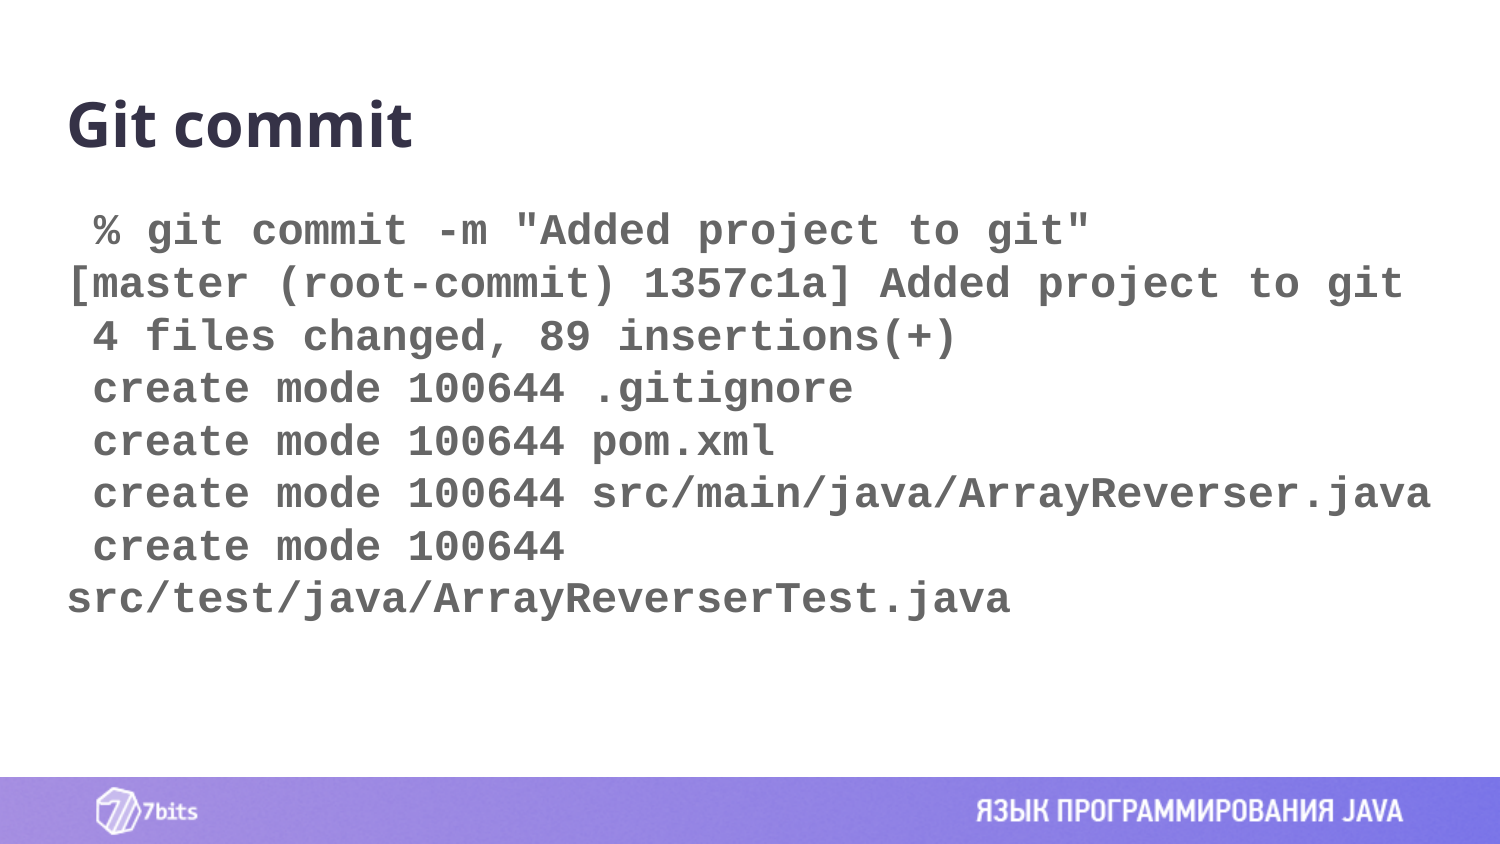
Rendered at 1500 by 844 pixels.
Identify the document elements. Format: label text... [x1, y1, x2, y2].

picture [0, 777, 1500, 844]
title Git commit [51, 69, 1449, 164]
list % git commit -m "Added project to git" [master (root-commit) 1357c1a] Added project to git 4 files changed, 89 insertions(+) create mode 100644 .gitignore create mode 100644 pom.xml create mode 100644 src/main/java/ArrayReverser.java create mode 100644 src/test/java/ArrayReverserTest.java [51, 184, 1449, 745]
